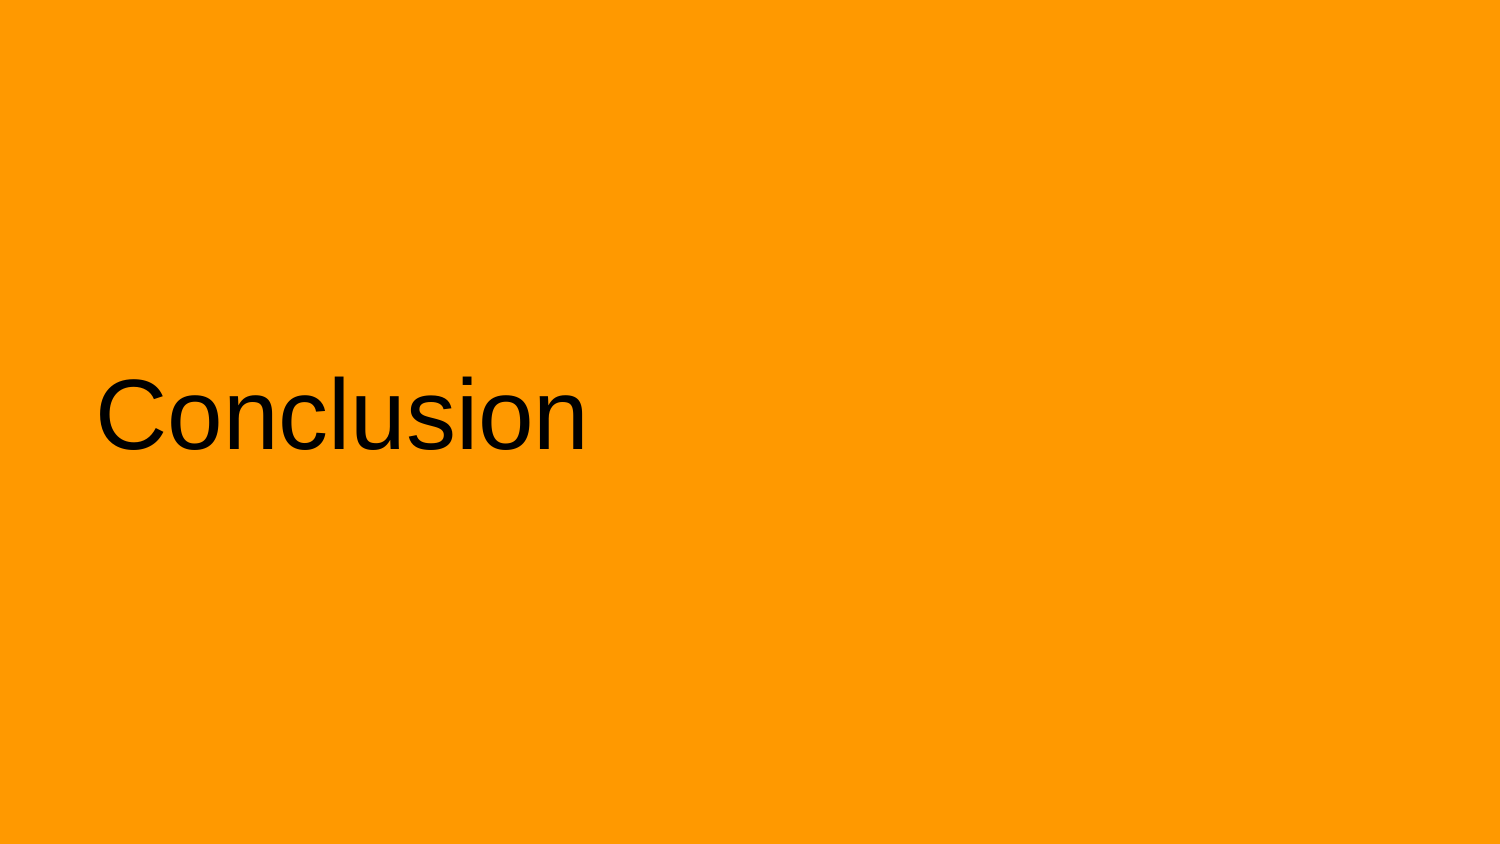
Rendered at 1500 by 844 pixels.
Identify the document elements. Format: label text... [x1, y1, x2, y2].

title Conclusion [80, 73, 1125, 745]
